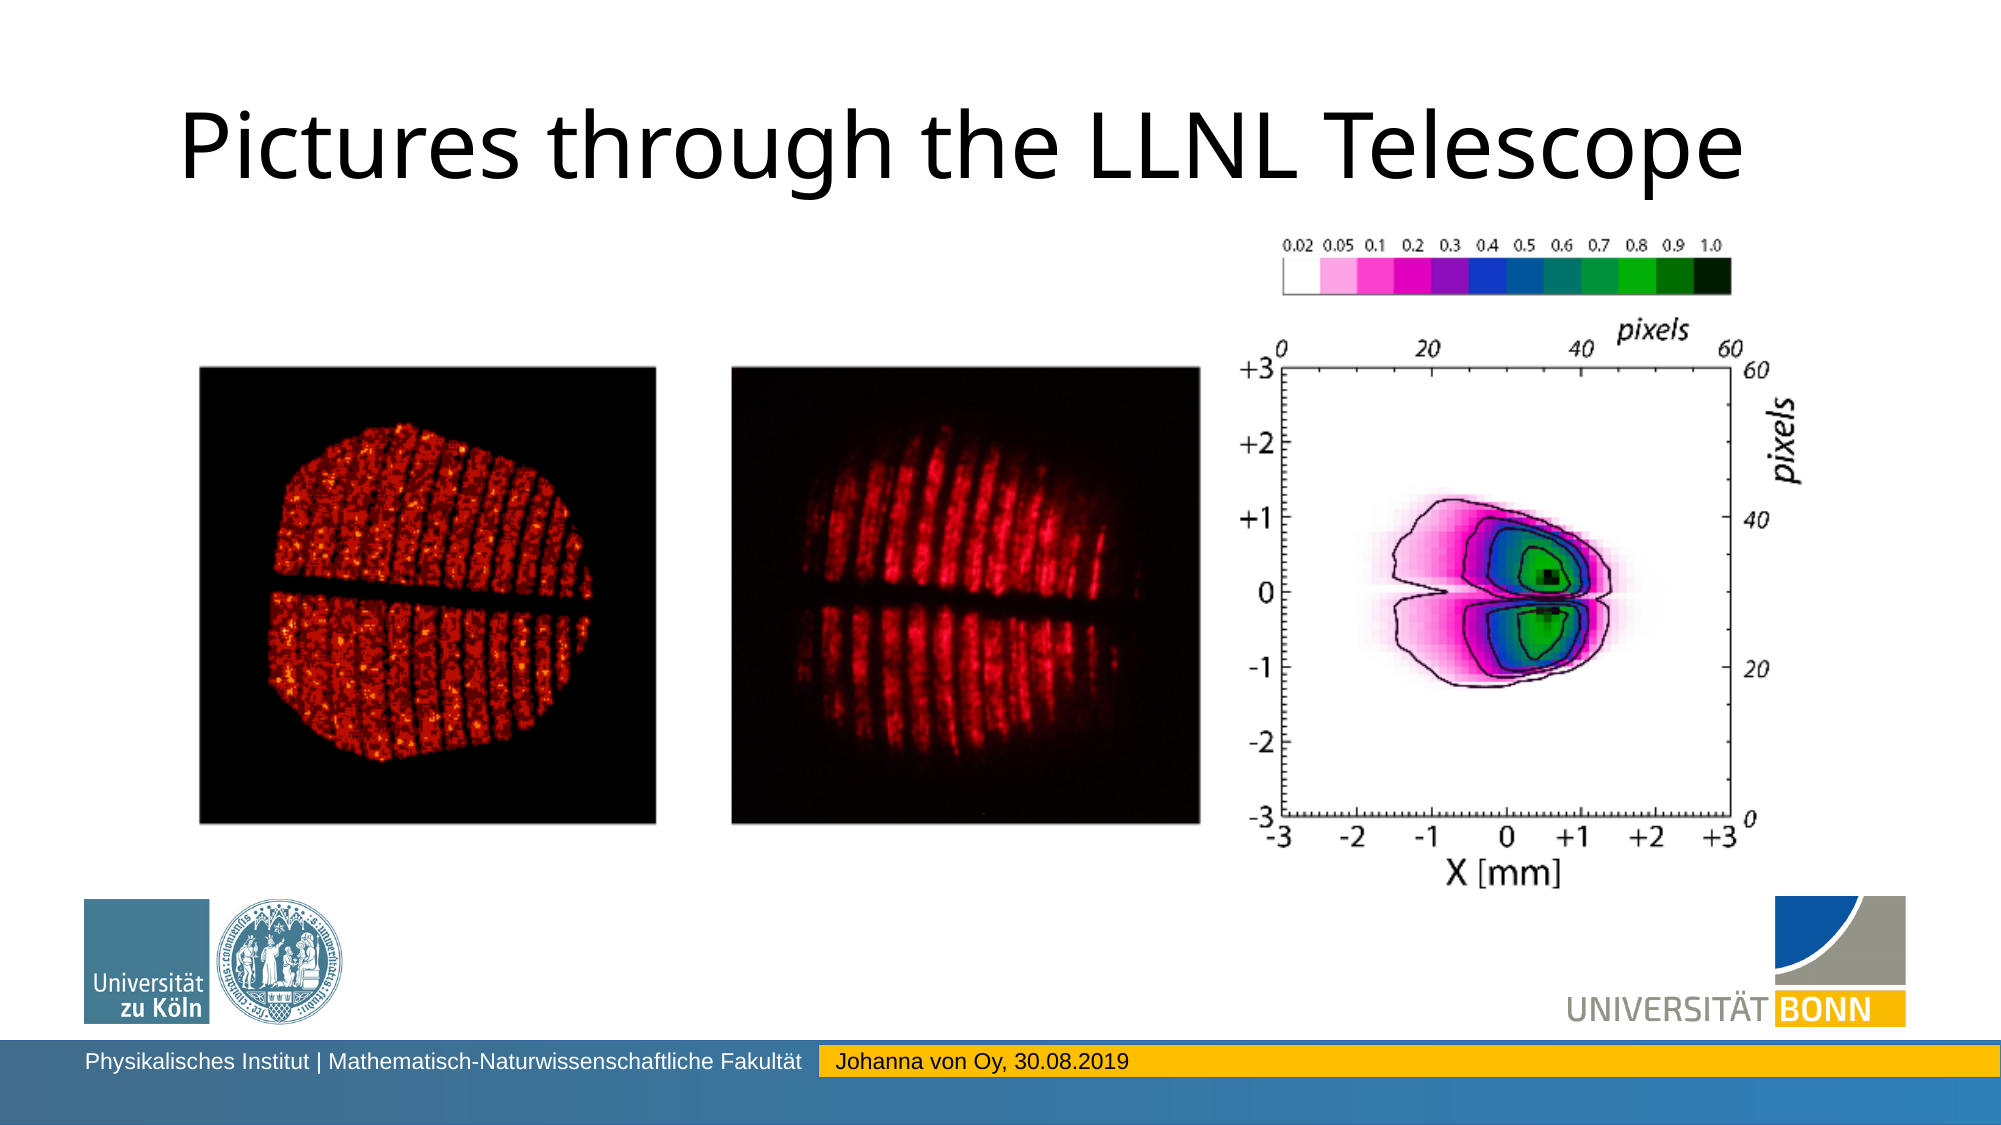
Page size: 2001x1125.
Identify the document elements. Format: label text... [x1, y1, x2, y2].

text_box Physikalisches Institut | Mathematisch-Naturwissenschaftliche Fakultät [70, 1039, 814, 1082]
picture [154, 258, 1906, 1027]
title Pictures through the LLNL Telescope [162, 40, 1888, 258]
text_box [0, 1040, 2000, 1125]
picture [77, 899, 353, 1025]
text_box Johanna von Oy, 30.08.2019 [814, 1039, 1991, 1082]
